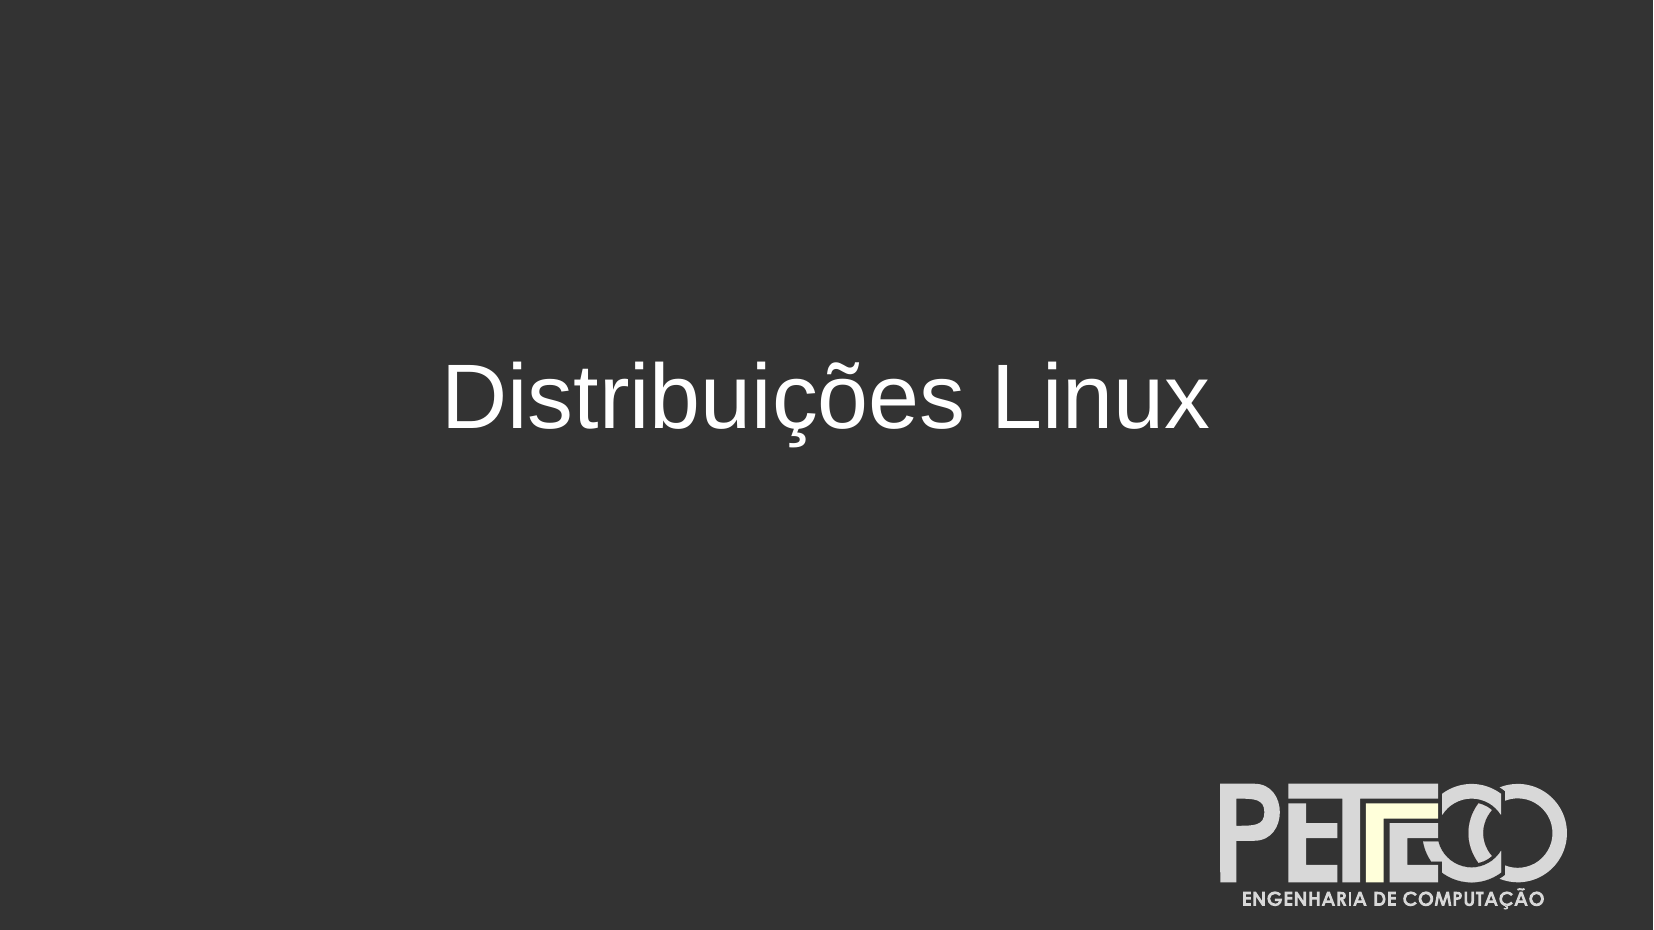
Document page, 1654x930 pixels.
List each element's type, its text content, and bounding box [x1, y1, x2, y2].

subtitle Distribuições Linux [82, 37, 1571, 757]
